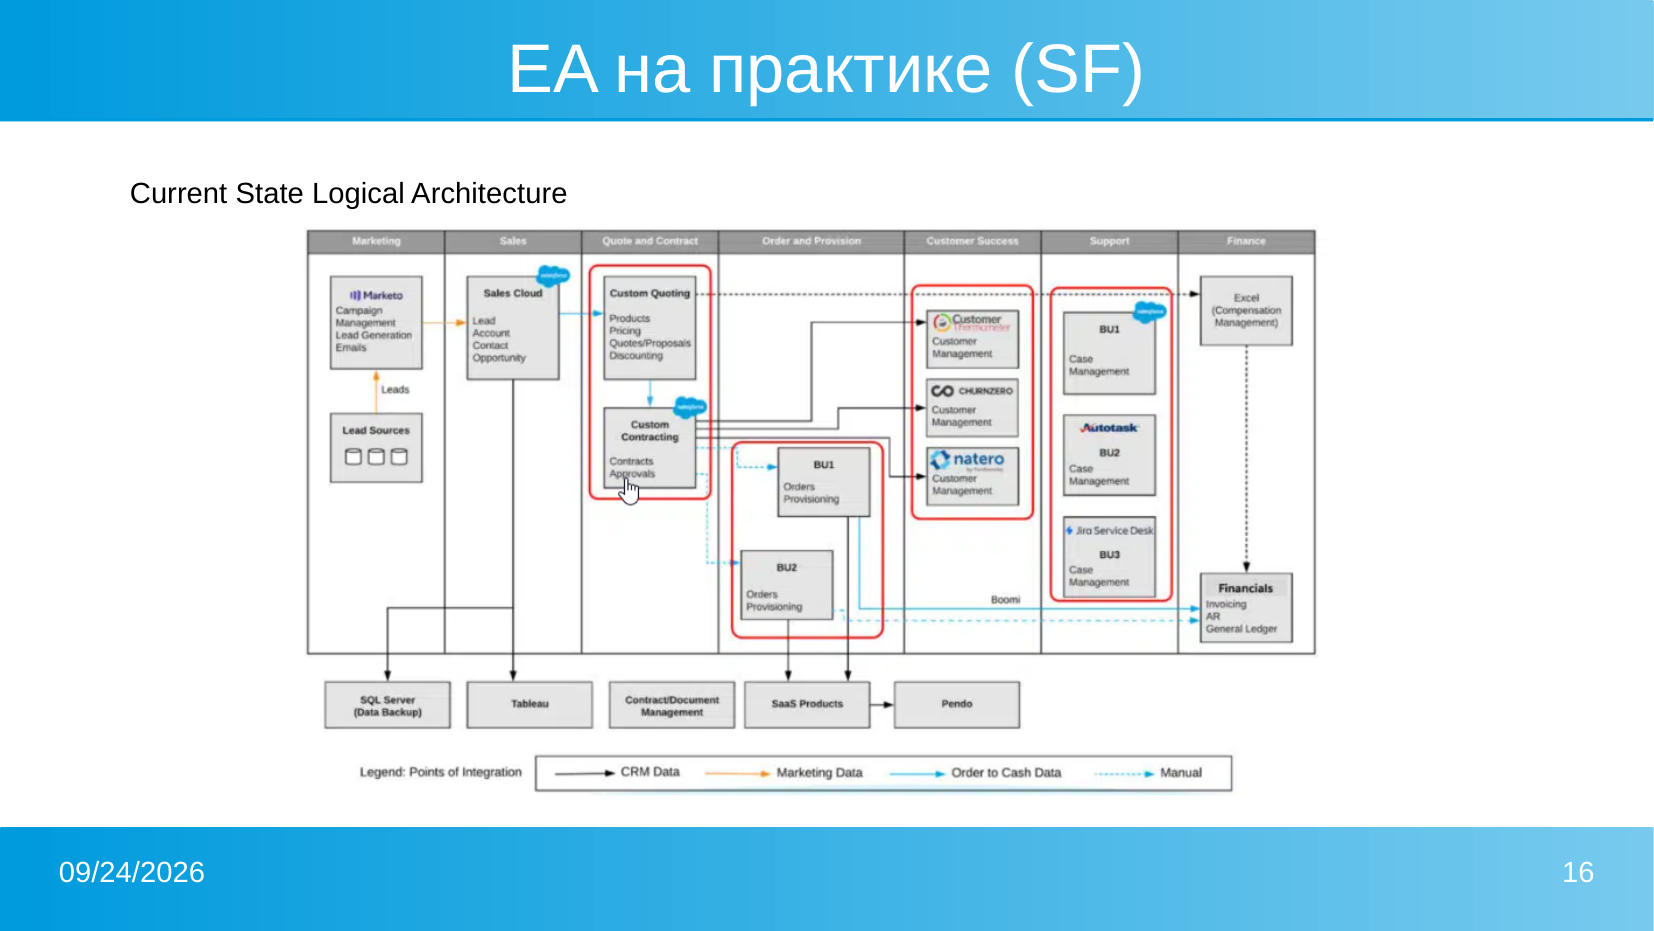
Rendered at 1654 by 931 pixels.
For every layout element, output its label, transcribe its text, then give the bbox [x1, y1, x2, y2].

title EA на практике (SF) [59, 29, 1595, 108]
list Current State Logical Architecture [59, 177, 1595, 768]
picture [300, 224, 1329, 807]
